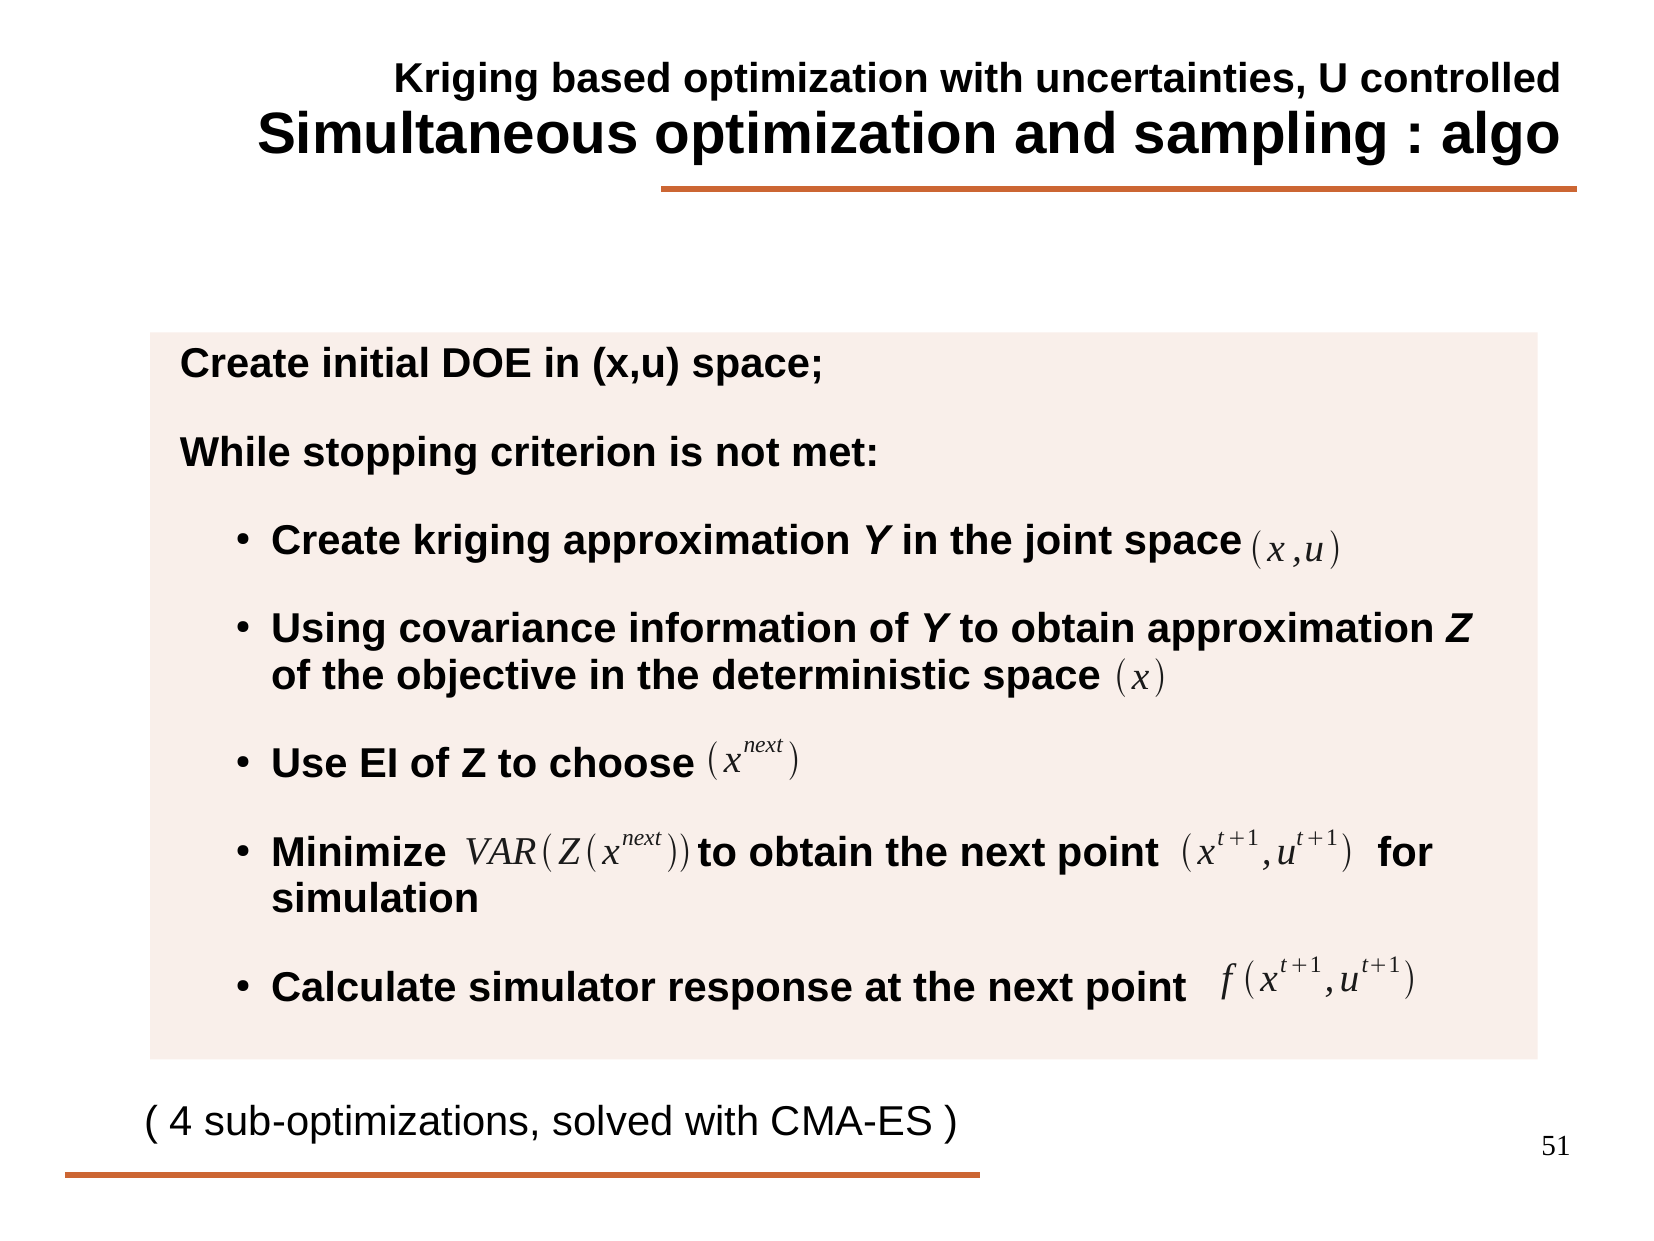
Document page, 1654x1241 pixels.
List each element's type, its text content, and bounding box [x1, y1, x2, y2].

chart [454, 825, 702, 877]
chart [1104, 655, 1175, 701]
chart [1240, 526, 1350, 572]
chart [1211, 952, 1426, 1003]
text_box Kriging based optimization with uncertainties, U controlled Simultaneous optimization and sampling : algo [218, 47, 1577, 174]
chart [1170, 825, 1362, 876]
chart [696, 732, 809, 784]
text_box ( 4 sub-optimizations, solved with CMA-ES ) [129, 1090, 1004, 1152]
text_box Create initial DOE in (x,u) space; While stopping criterion is not met: Create kriging approximation Y in the joint space Using covariance information of Y to obtain approximation Z of the objective in the deterministic space Use EI of Z to choose Minimize to obtain the next point for simulation Calculate simulator response at the next point [150, 332, 1538, 1060]
